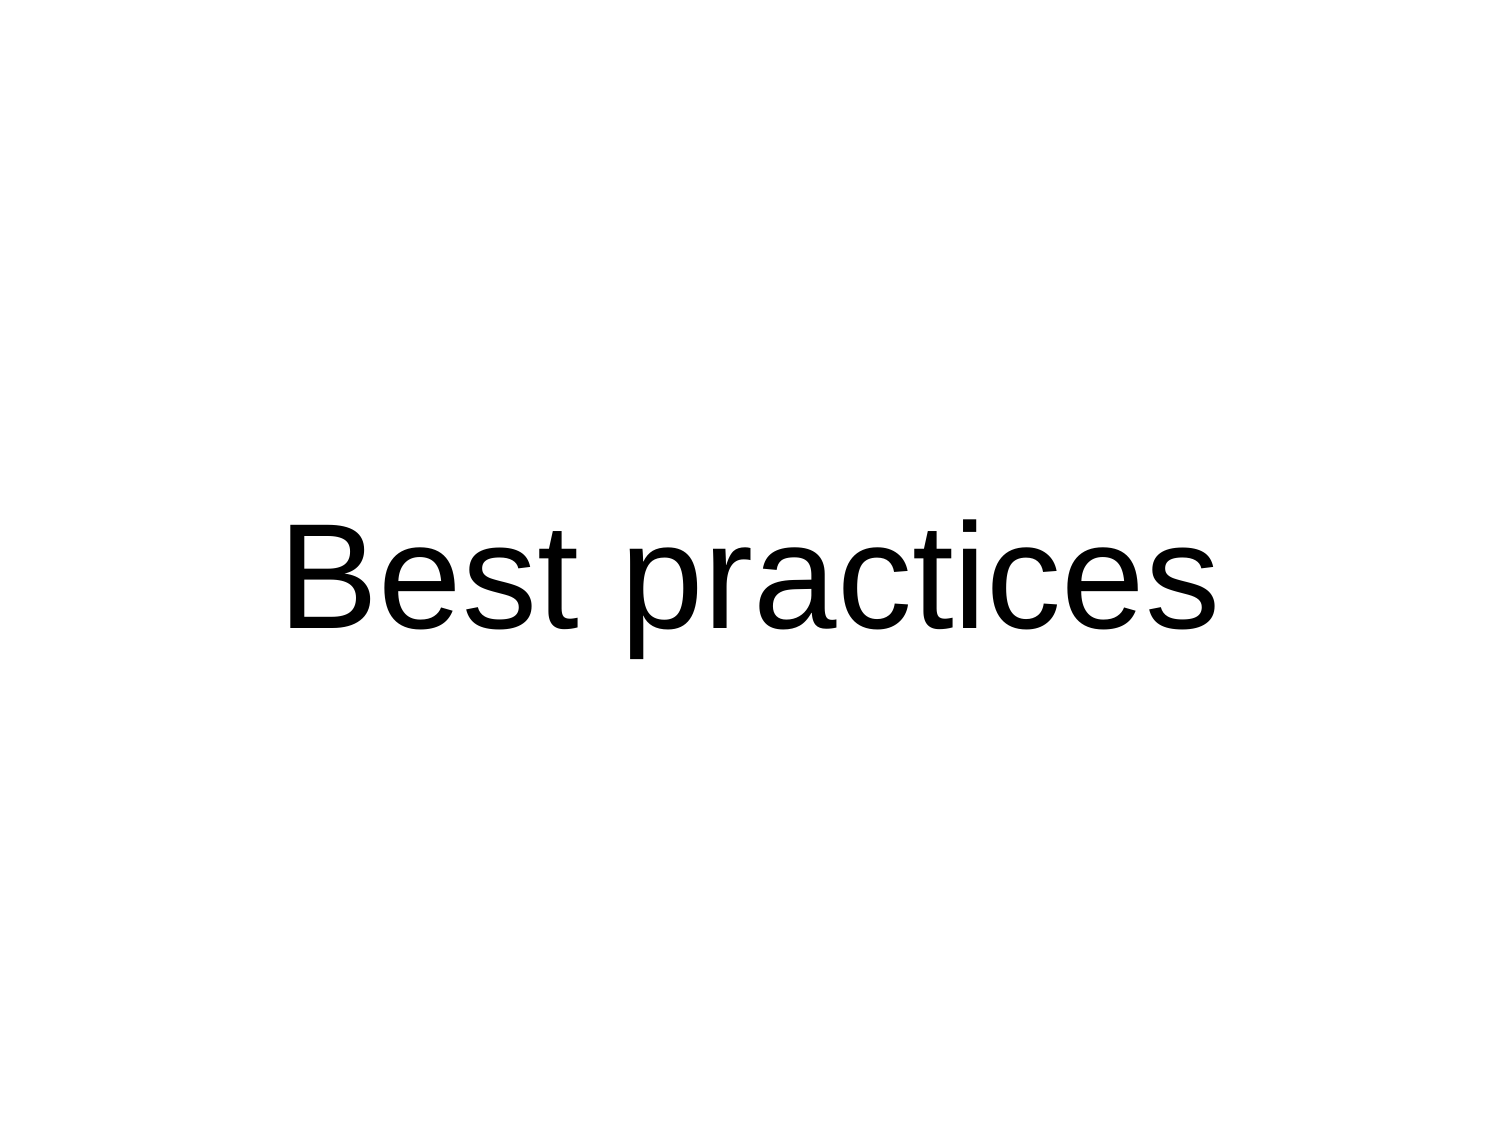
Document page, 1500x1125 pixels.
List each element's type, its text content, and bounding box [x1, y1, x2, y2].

title Best practices [75, 255, 1426, 882]
